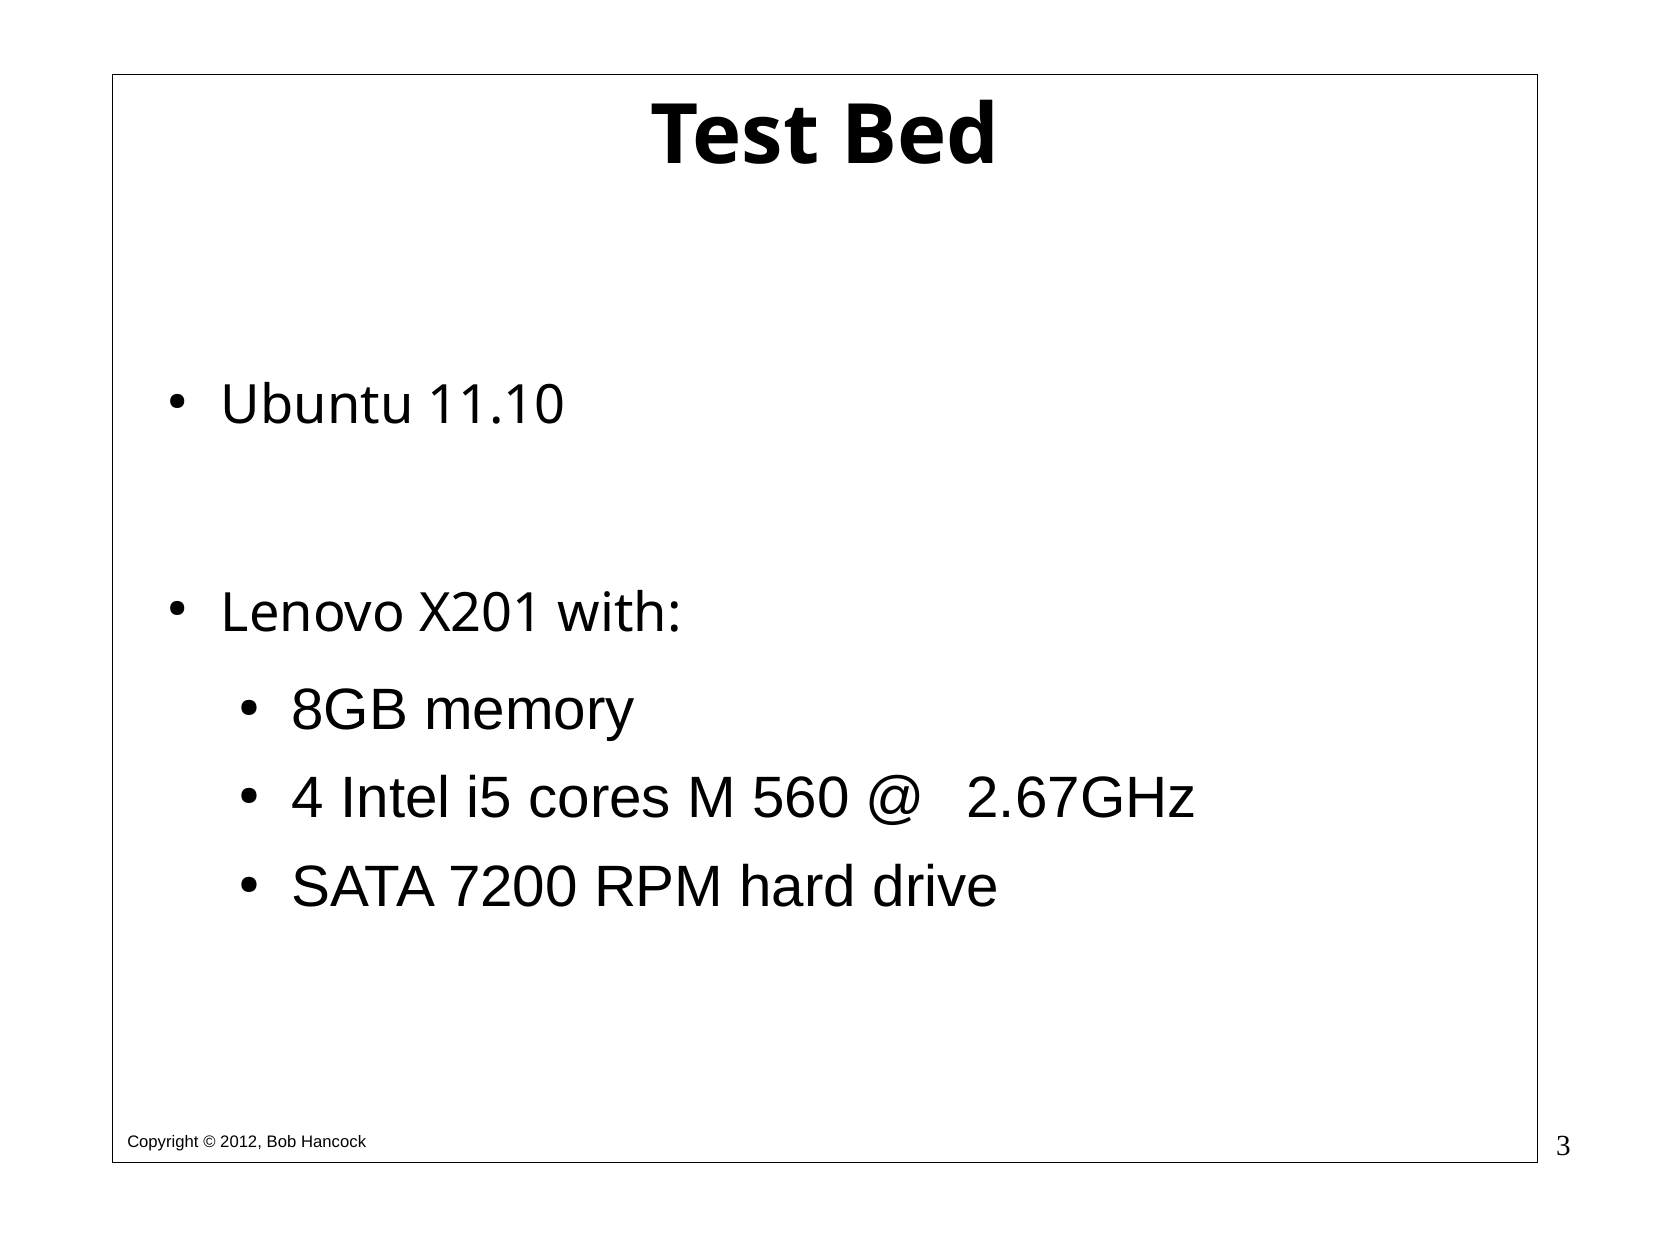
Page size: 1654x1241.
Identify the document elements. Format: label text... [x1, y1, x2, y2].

list Ubuntu 11.10 Lenovo X201 with: 8GB memory 4 Intel i5 cores M 560 @ 2.67GHz SATA 7200 RPM hard drive [150, 262, 1501, 1126]
title Test Bed [112, 75, 1538, 188]
text_box Copyright © 2012, Bob Hancock [112, 1125, 382, 1159]
